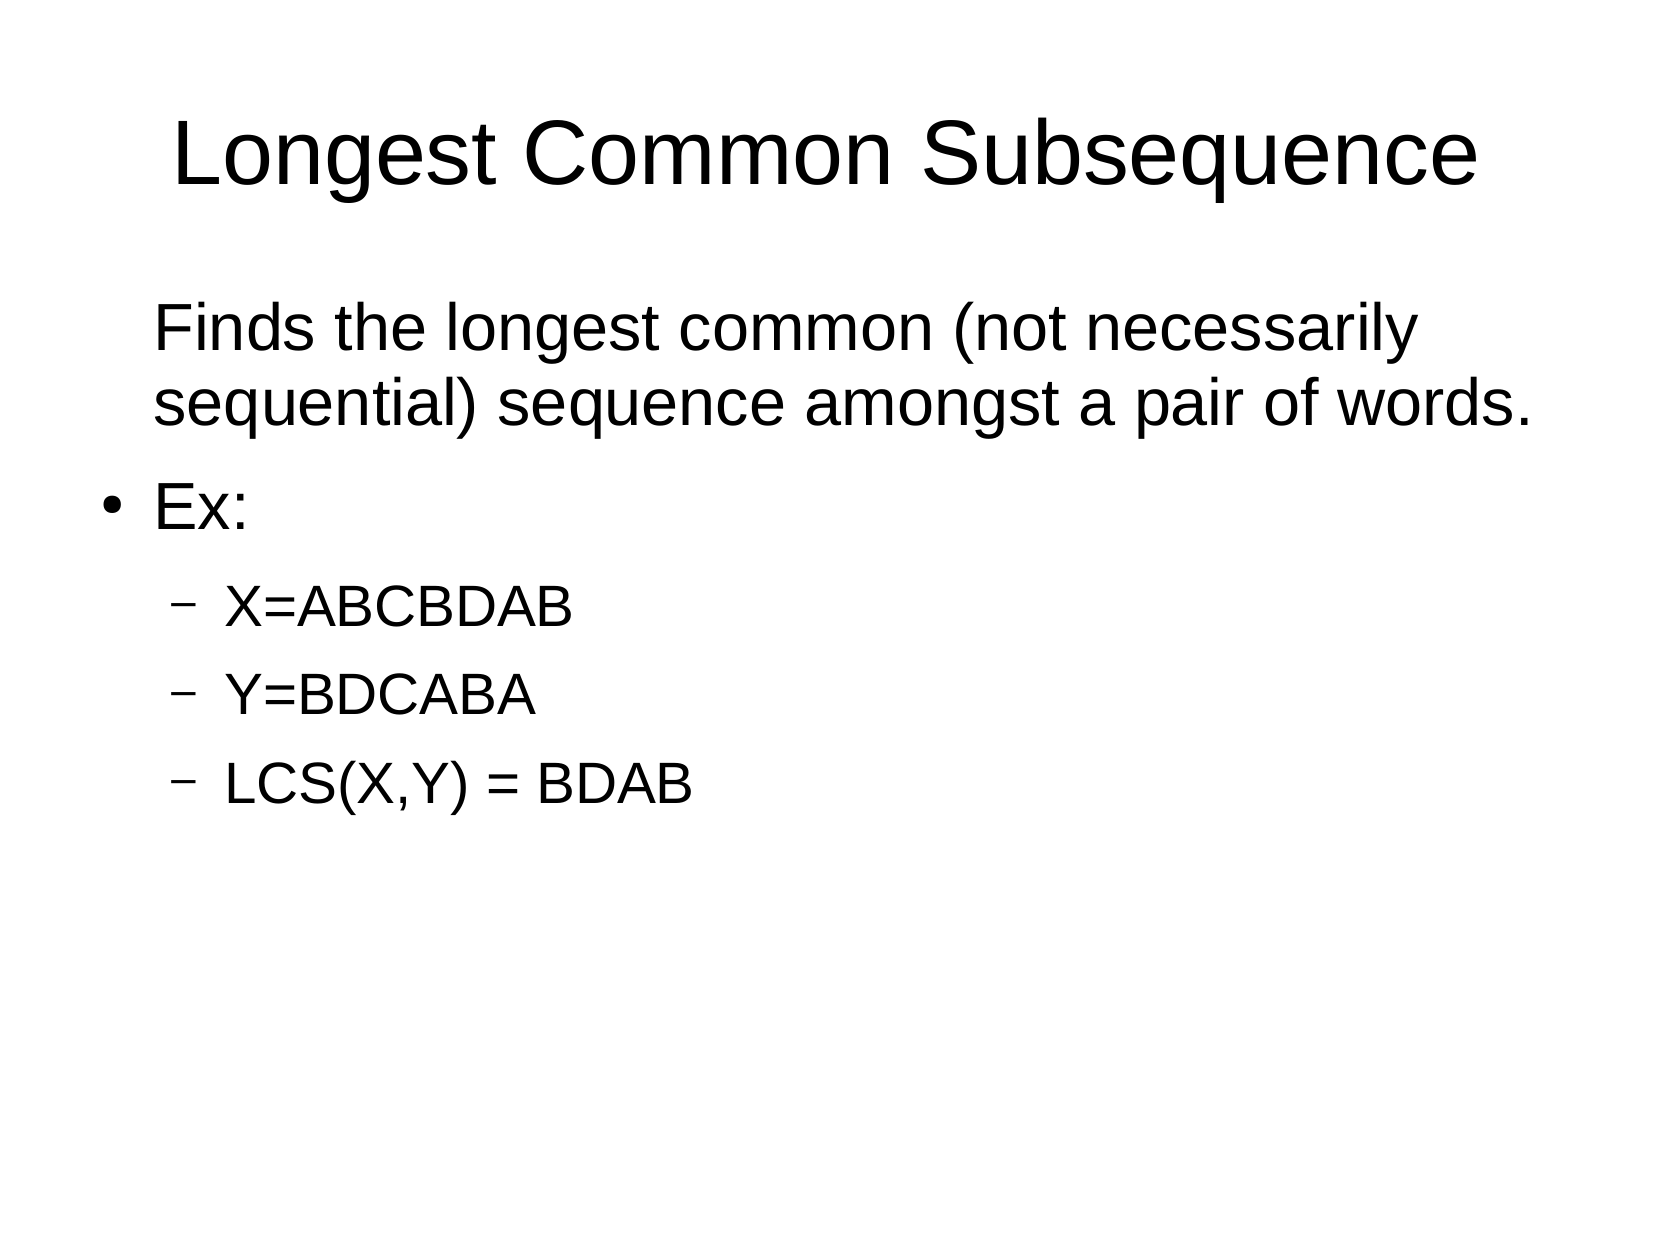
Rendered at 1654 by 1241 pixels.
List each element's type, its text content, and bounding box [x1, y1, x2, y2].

title Longest Common Subsequence [82, 49, 1571, 257]
list Finds the longest common (not necessarily sequential) sequence amongst a pair of words. Ex: X=ABCBDAB Y=BDCABA LCS(X,Y) = BDAB [82, 290, 1538, 1010]
